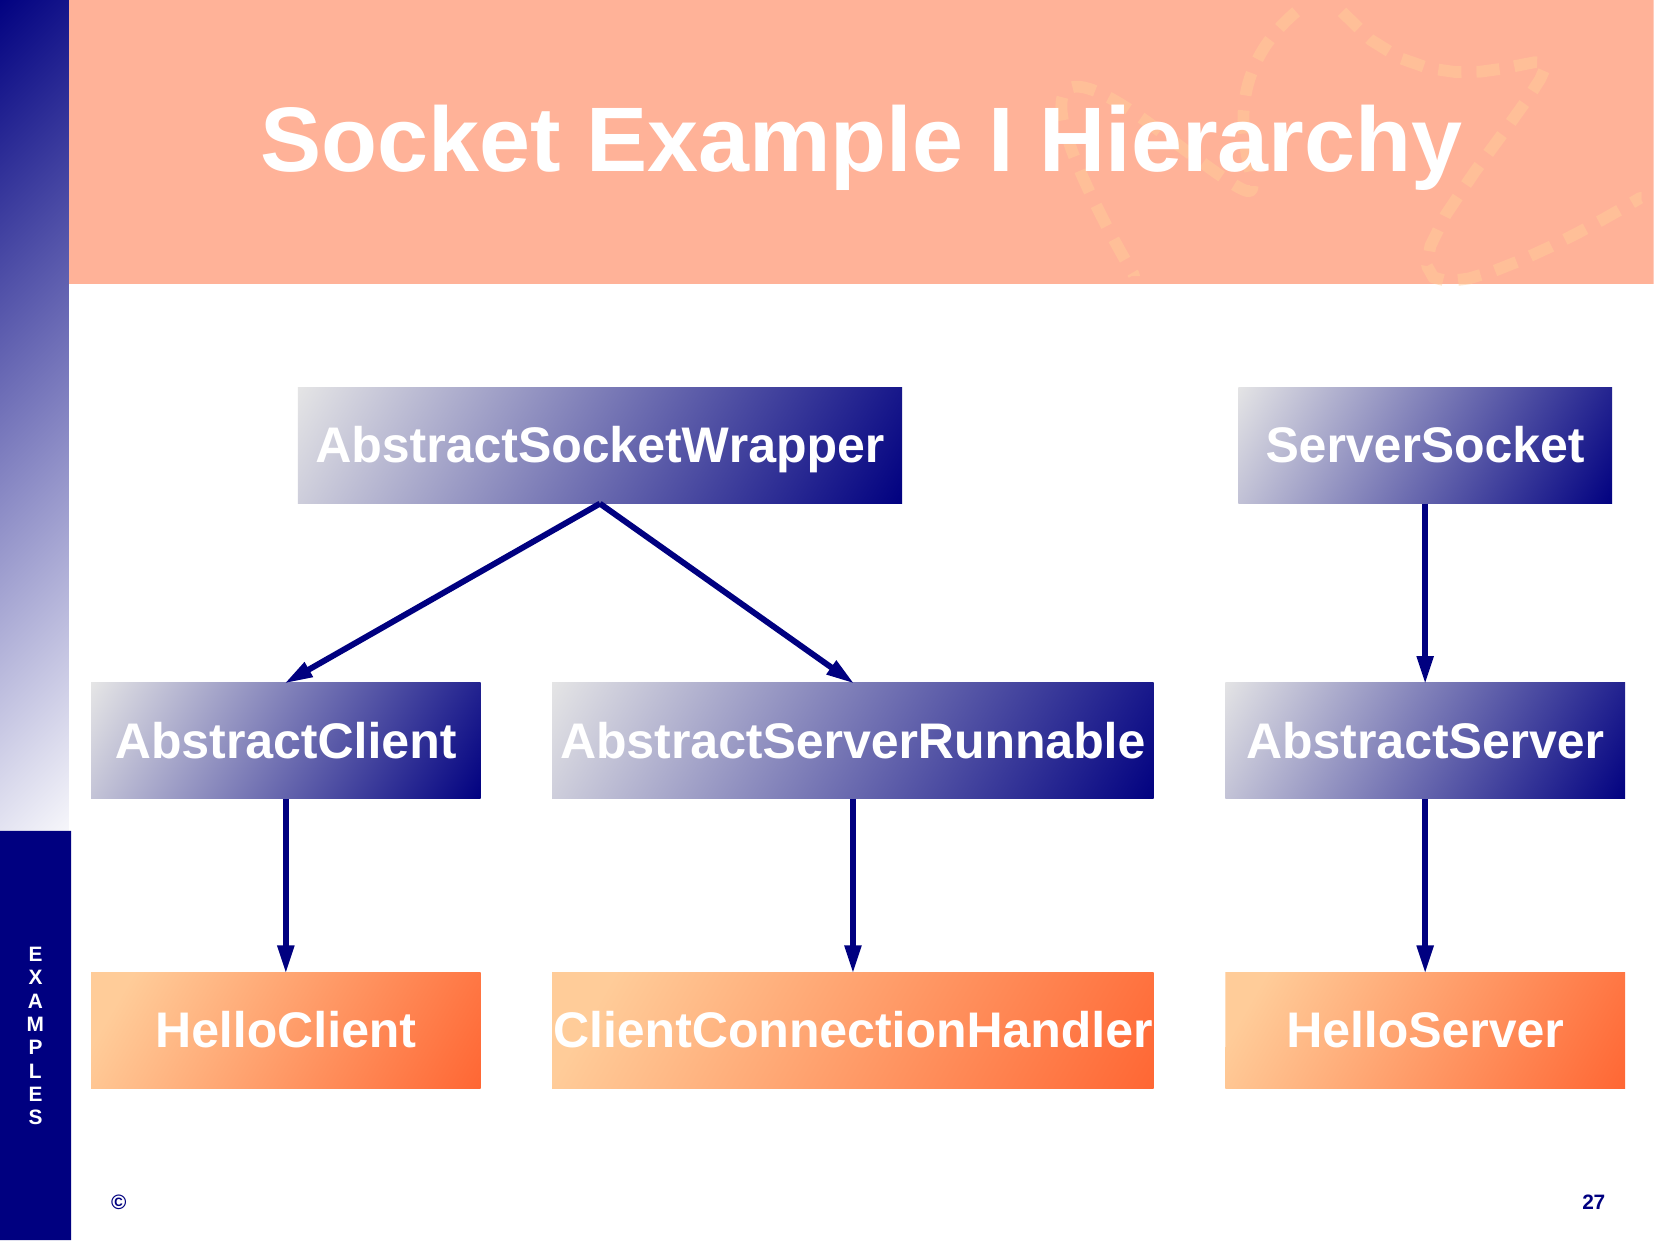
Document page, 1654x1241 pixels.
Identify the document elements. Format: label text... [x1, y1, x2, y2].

text_box HelloClient [91, 972, 481, 1089]
text_box E X A M P L E S [0, 831, 71, 1241]
text_box ClientConnectionHandler [552, 972, 1154, 1089]
text_box AbstractServerRunnable [552, 682, 1154, 799]
text_box AbstractSocketWrapper [297, 387, 903, 504]
text_box HelloServer [1225, 972, 1626, 1089]
title Socket Example I Hierarchy [70, 36, 1654, 244]
text_box AbstractServer [1225, 682, 1626, 799]
text_box AbstractClient [91, 682, 481, 799]
text_box ServerSocket [1238, 387, 1613, 504]
